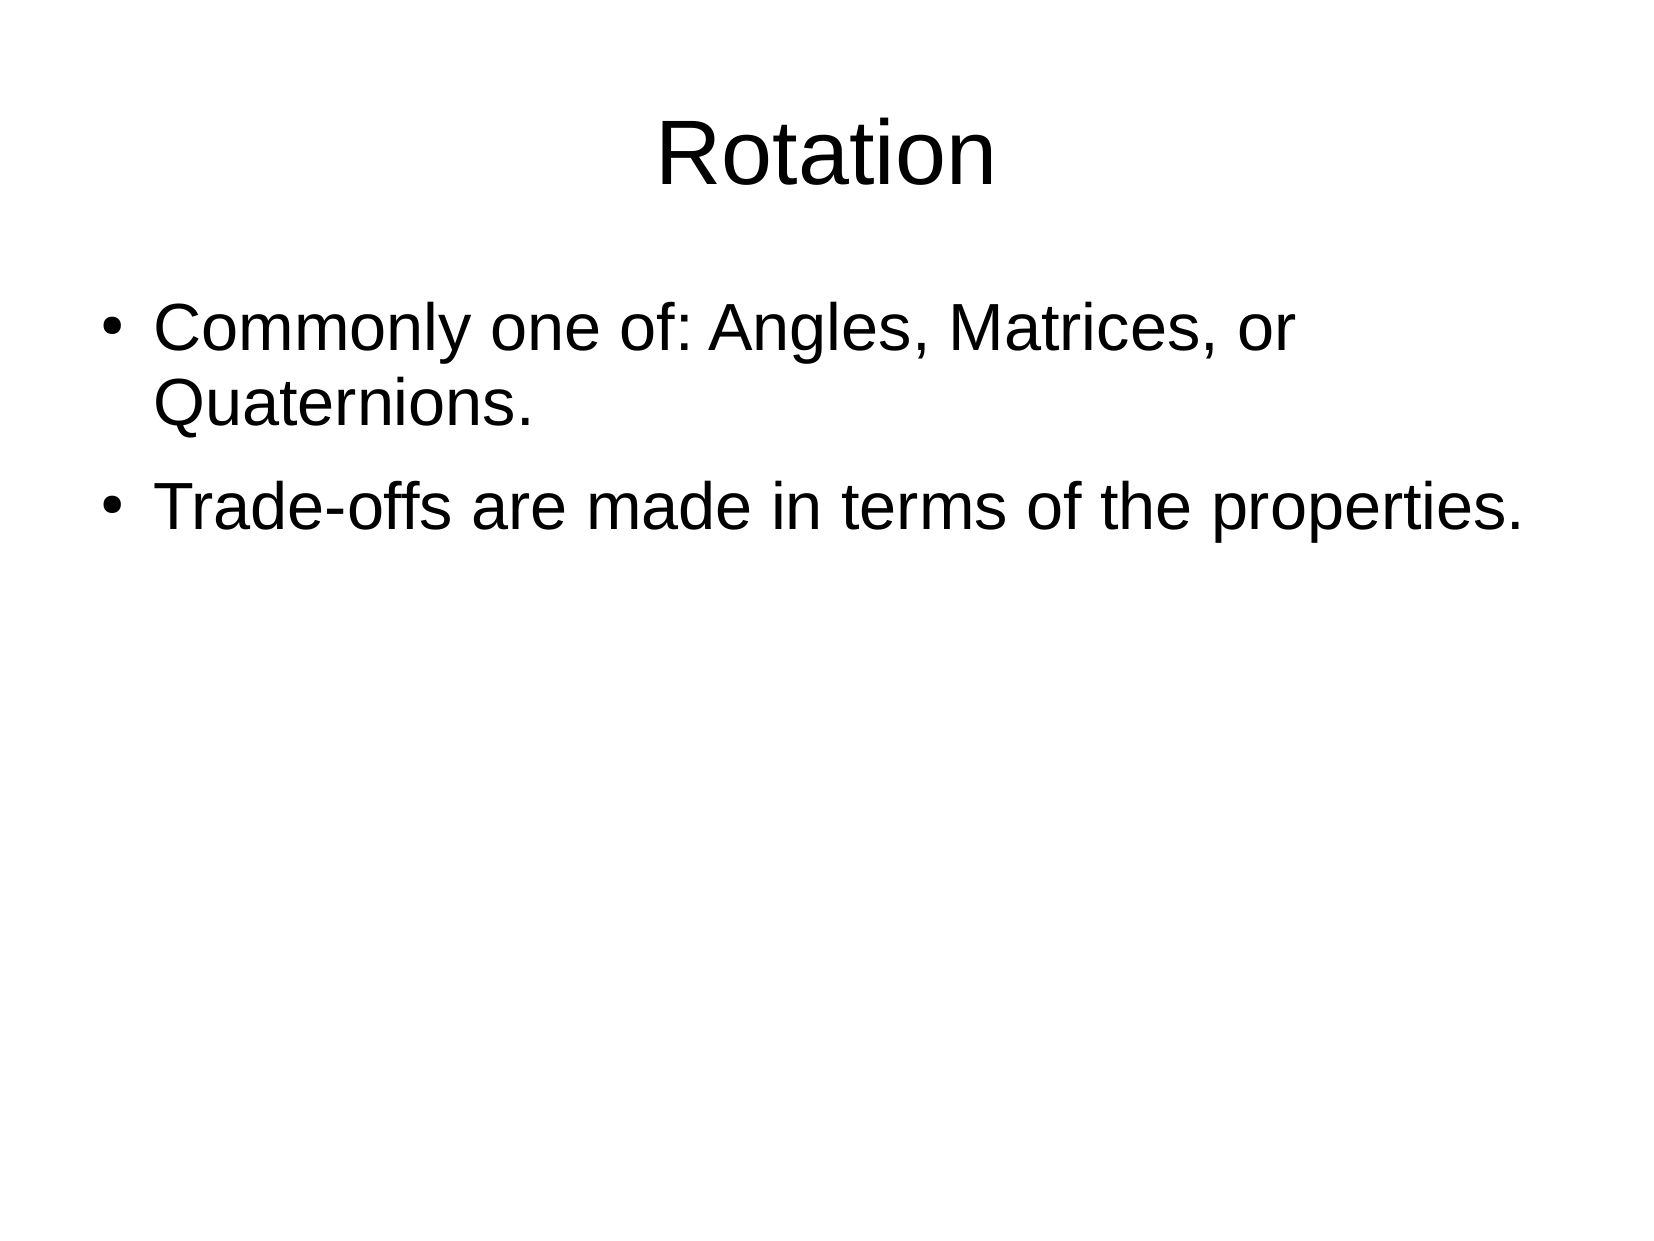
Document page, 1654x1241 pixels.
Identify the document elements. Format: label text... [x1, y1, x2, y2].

title Rotation [82, 56, 1571, 250]
list Commonly one of: Angles, Matrices, or Quaternions. Trade-offs are made in terms of the properties. [82, 290, 1571, 1094]
